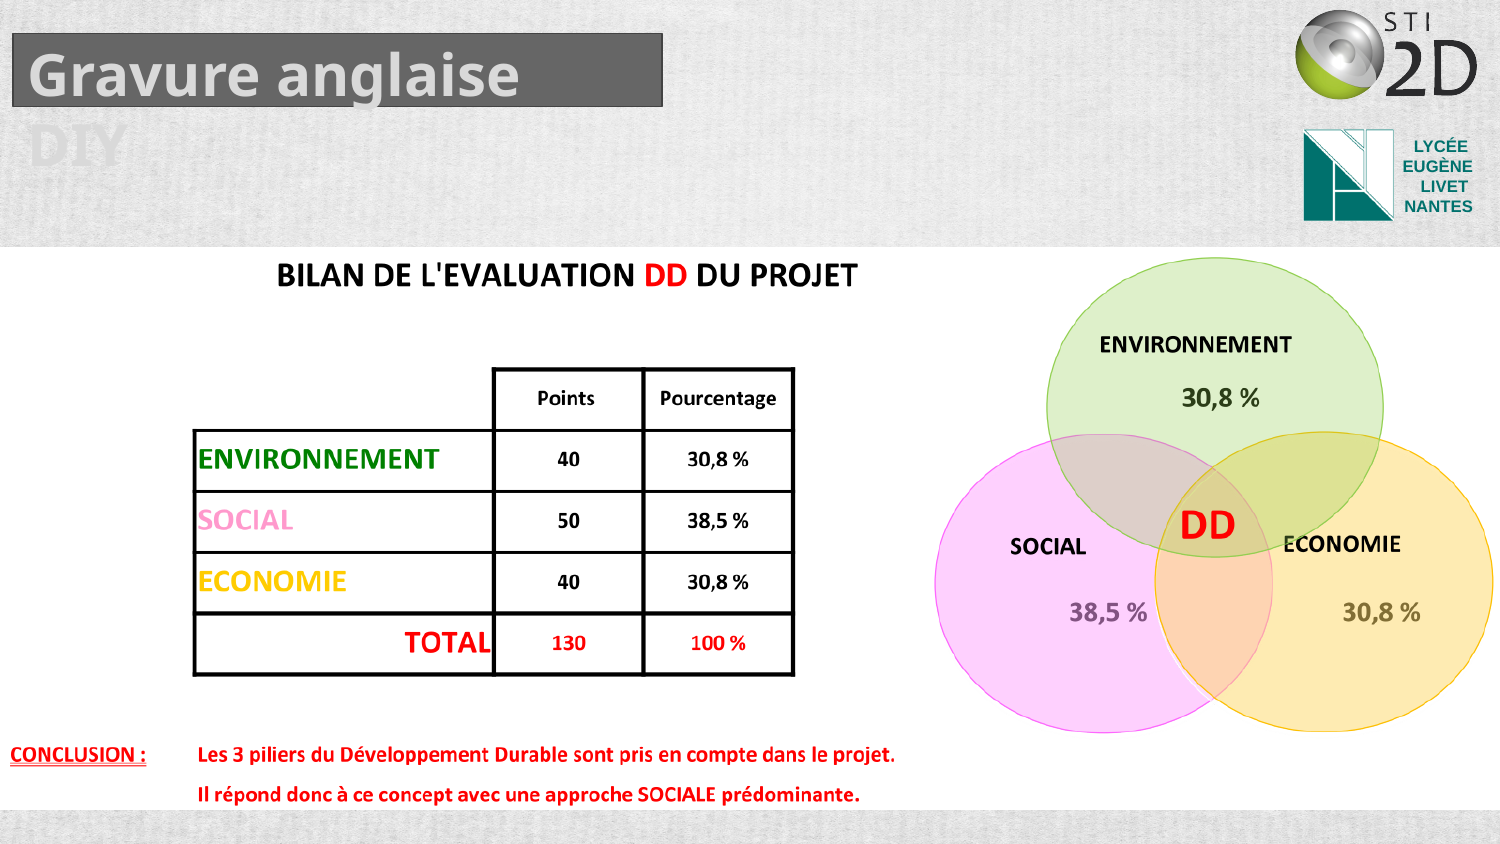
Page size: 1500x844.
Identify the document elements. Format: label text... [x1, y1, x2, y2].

text_box [615, 33, 662, 107]
text_box LYCÉE EUGÈNE LIVET NANTES [1311, 120, 1489, 225]
title Gravure anglaise DIY [12, 23, 615, 130]
picture [0, 0, 1500, 844]
